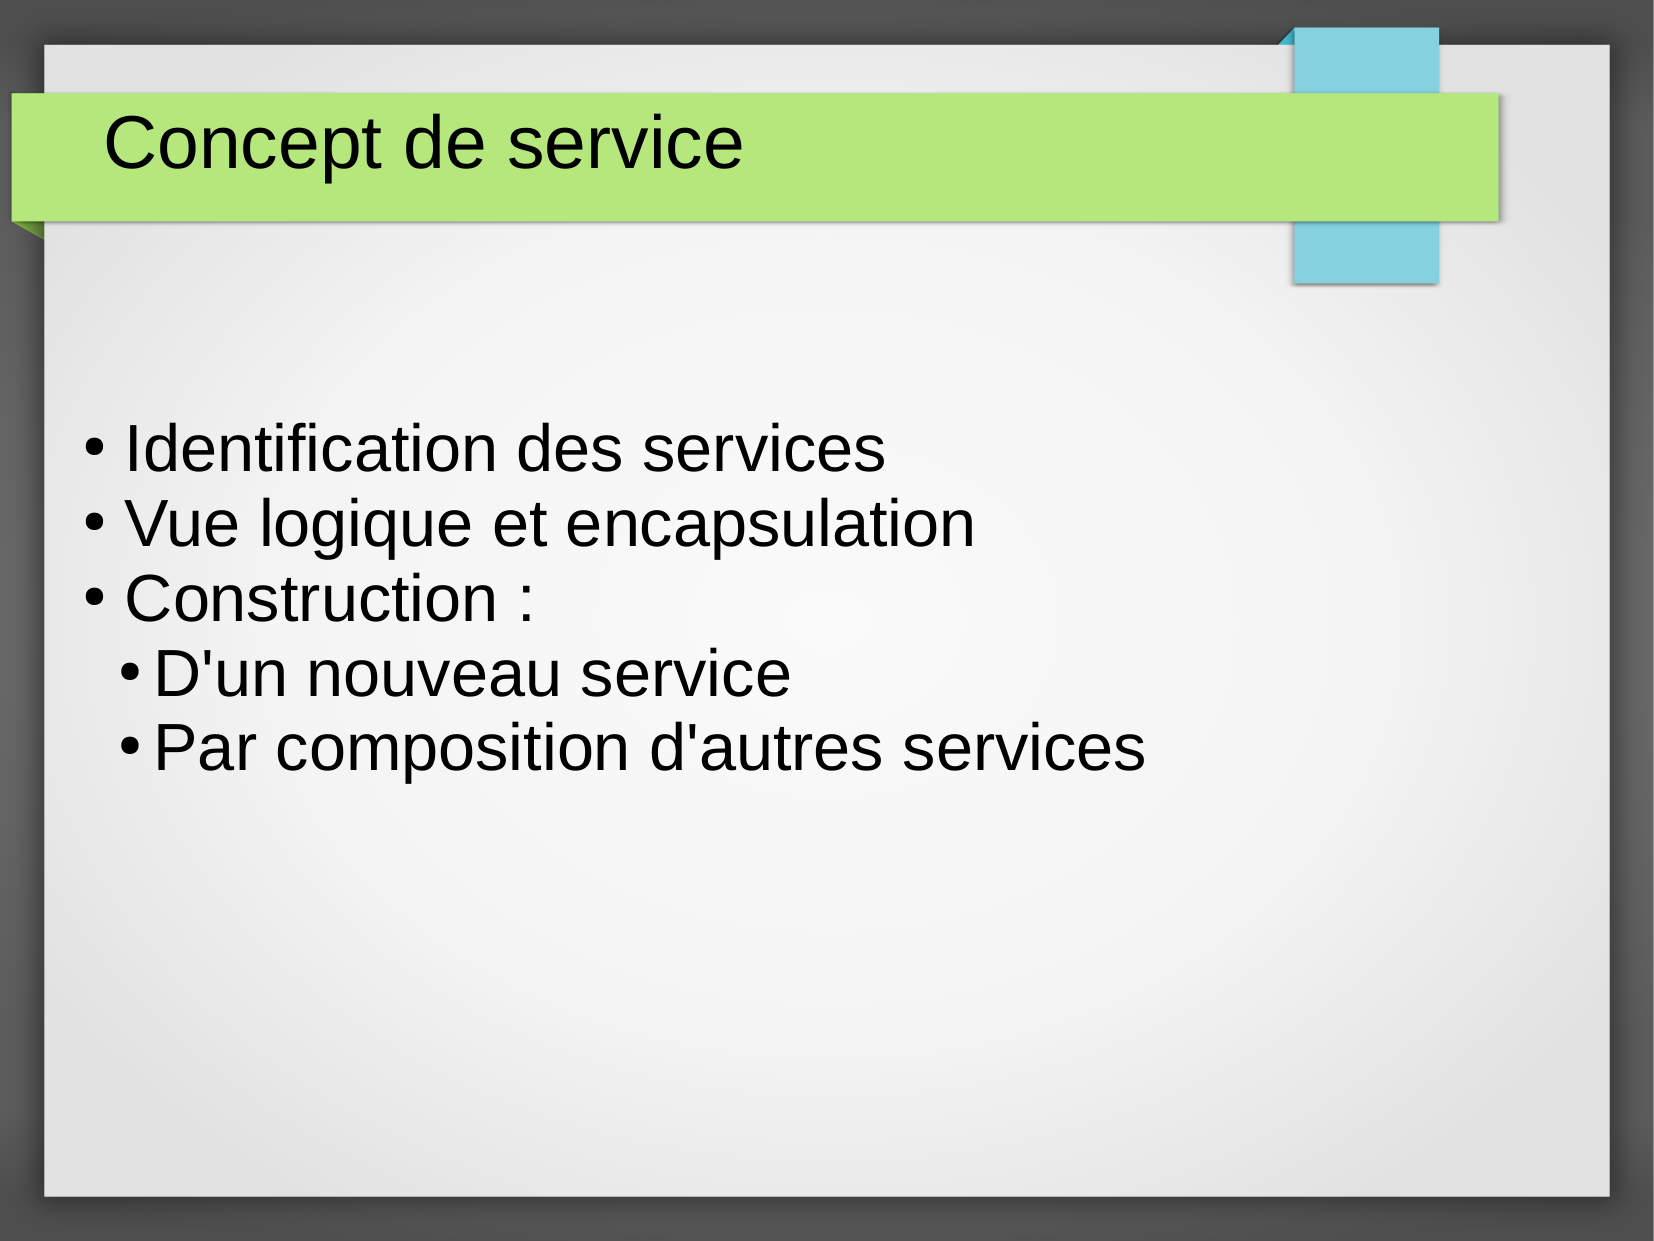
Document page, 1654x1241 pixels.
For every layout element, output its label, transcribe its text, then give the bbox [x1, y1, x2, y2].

subtitle Identification des services Vue logique et encapsulation Construction : D'un nouveau service Par composition d'autres services [82, 49, 1571, 1010]
picture [0, 0, 1654, 1241]
